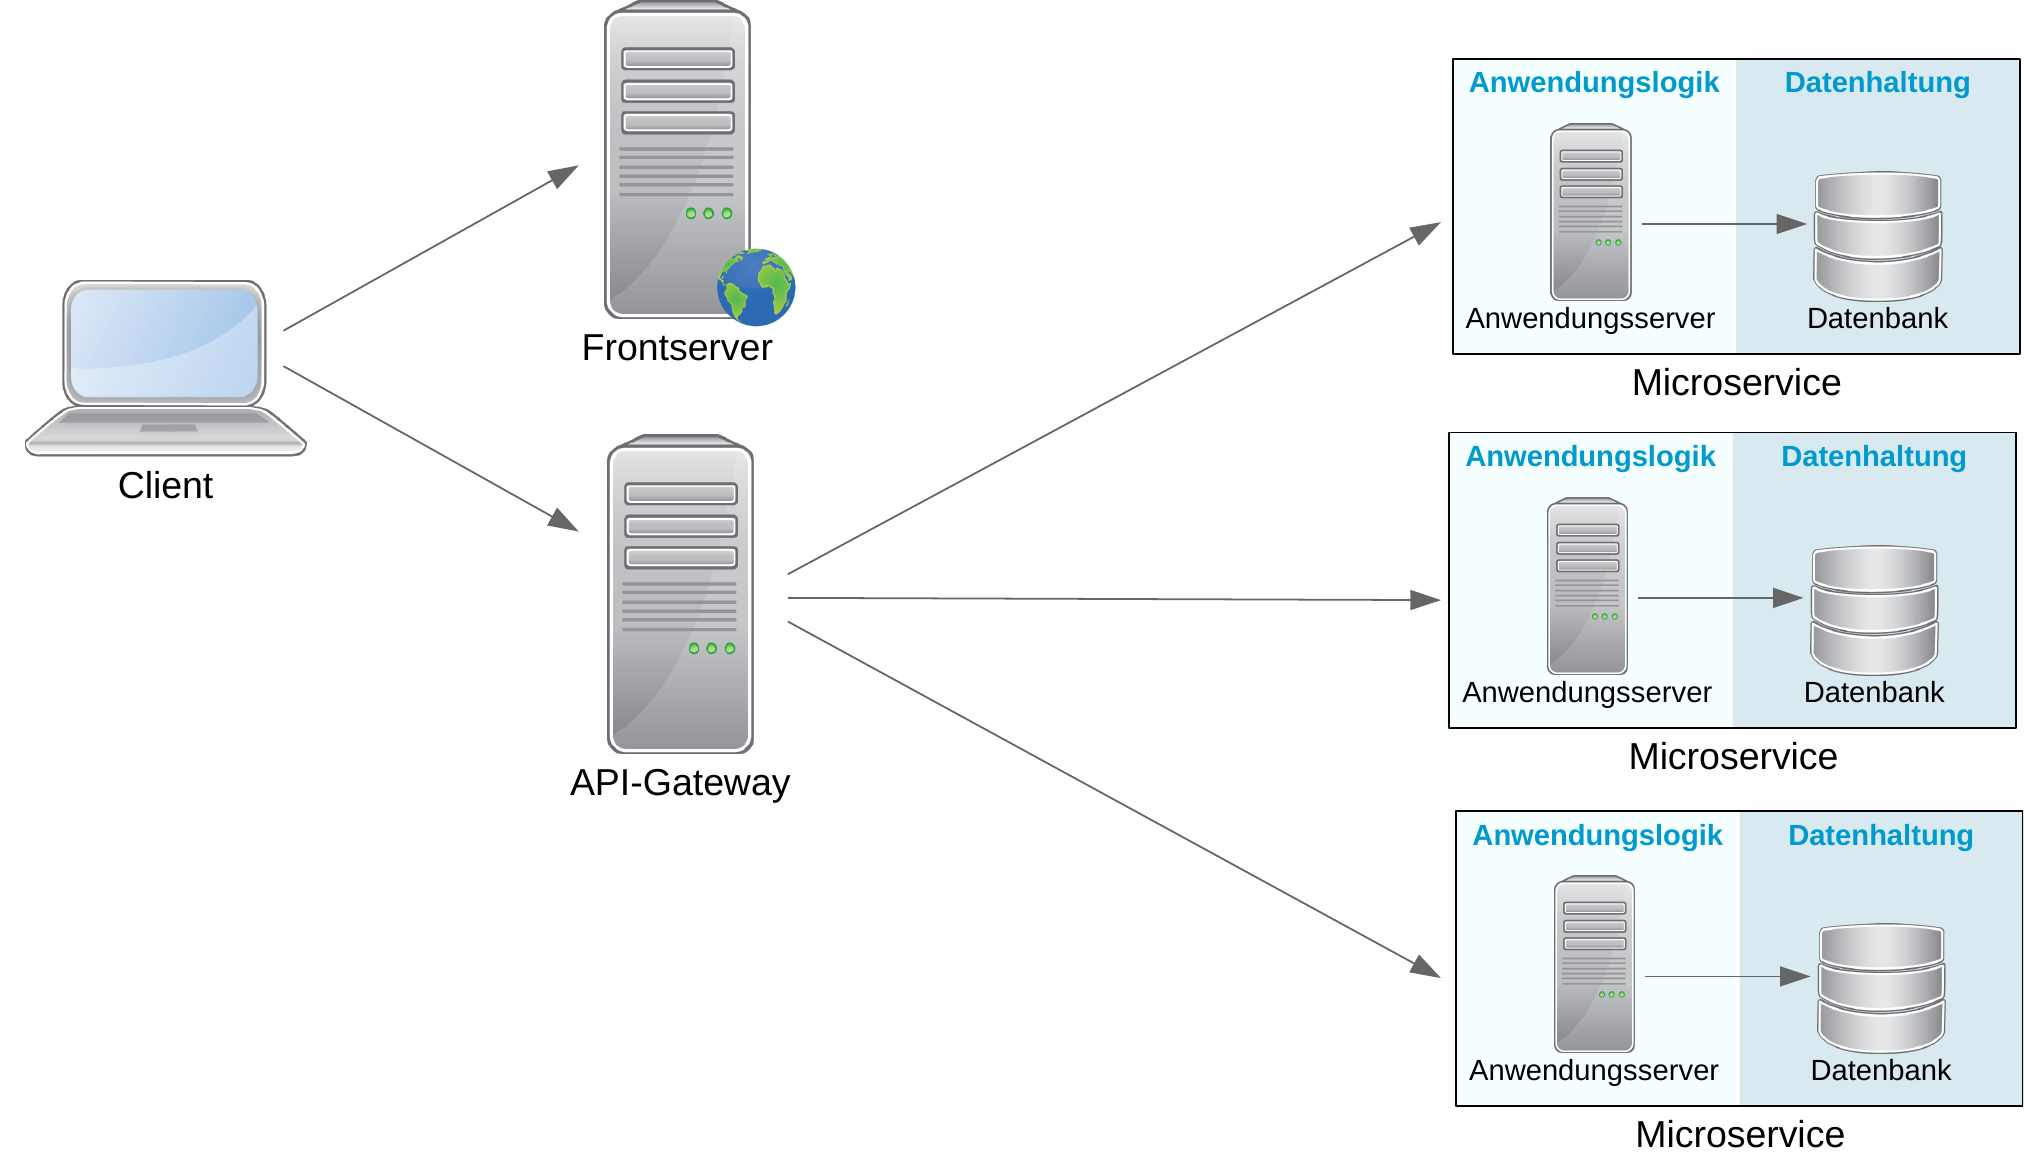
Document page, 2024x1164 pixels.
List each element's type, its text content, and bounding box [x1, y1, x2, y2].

picture [604, 0, 804, 329]
text_box Microservice [1450, 727, 2017, 785]
text_box [1454, 107, 1733, 353]
text_box Datenhaltung [1736, 60, 2019, 107]
text_box Anwendungslogik [1454, 60, 1736, 107]
text_box [1732, 481, 2015, 727]
text_box Anwendungsserver [1450, 668, 1728, 716]
picture [1817, 923, 1946, 1054]
text_box Datenhaltung [1739, 812, 2022, 859]
picture [1550, 123, 1632, 301]
text_box Datenbank [1795, 1046, 1968, 1095]
text_box Datenhaltung [1732, 433, 2015, 481]
text_box Microservice [1454, 353, 2020, 411]
text_box [1736, 107, 2019, 353]
picture [12, 267, 319, 470]
picture [607, 434, 754, 753]
text_box Datenbank [1788, 668, 1961, 716]
text_box Frontserver [566, 318, 789, 376]
picture [1547, 497, 1628, 675]
picture [1554, 875, 1635, 1053]
text_box Anwendungslogik [1457, 812, 1739, 859]
text_box API-Gateway [555, 753, 806, 811]
text_box Anwendungsserver [1457, 1046, 1735, 1095]
text_box [1457, 859, 1737, 1105]
text_box [1450, 481, 1730, 727]
text_box Client [102, 457, 229, 515]
text_box Anwendungslogik [1450, 433, 1732, 481]
text_box Microservice [1457, 1106, 2024, 1164]
picture [1813, 171, 1943, 302]
text_box Datenbank [1792, 294, 1964, 343]
text_box Anwendungsserver [1454, 294, 1732, 343]
text_box [1739, 859, 2022, 1105]
picture [1810, 545, 1939, 676]
